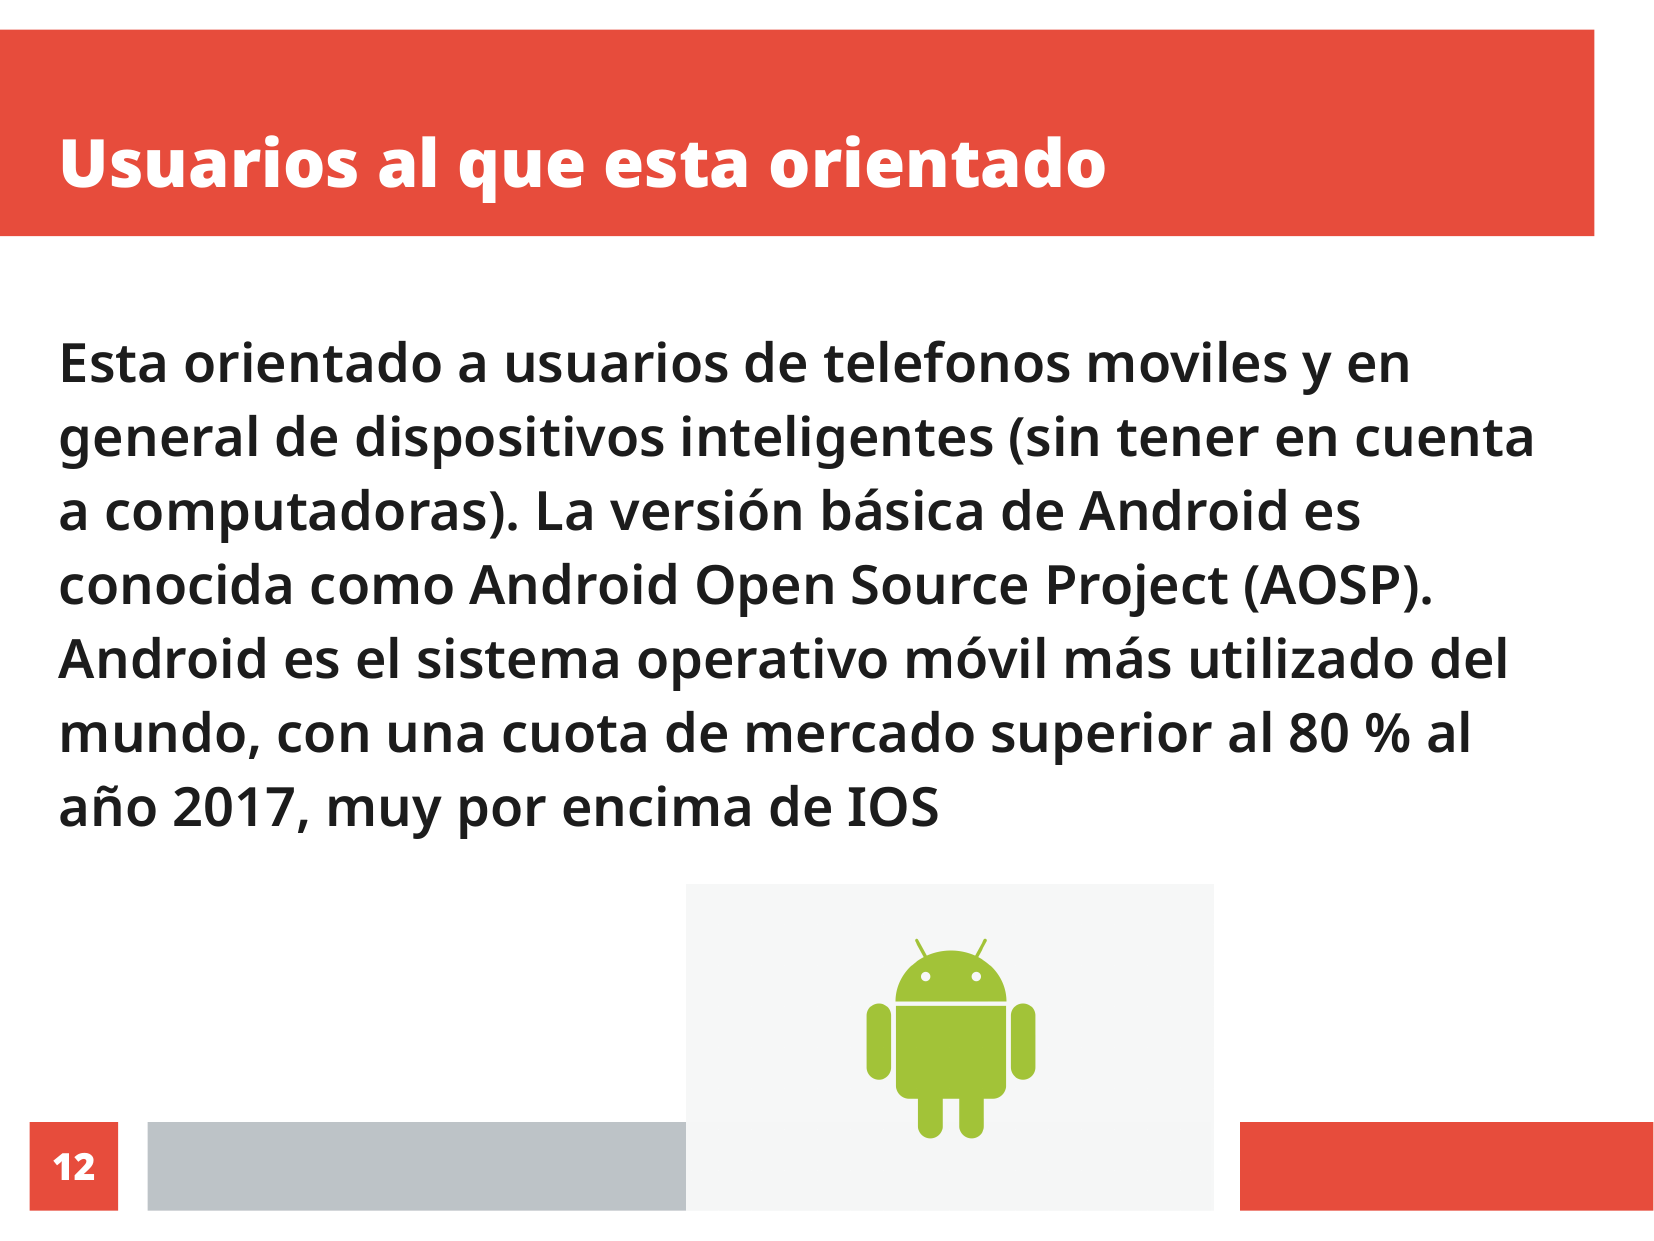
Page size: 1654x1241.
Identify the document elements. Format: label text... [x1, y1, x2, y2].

picture [686, 884, 1214, 1211]
list Esta orientado a usuarios de telefonos moviles y en general de dispositivos inteligentes (sin tener en cuenta a computadoras). La versión básica de Android es conocida como Android Open Source Project (AOSP). Android es el sistema operativo móvil más utilizado del mundo, con una cuota de mercado superior al 80 % al año 2017, muy por encima de IOS [59, 324, 1565, 1093]
title Usuarios al que esta orientado [59, 59, 1595, 207]
